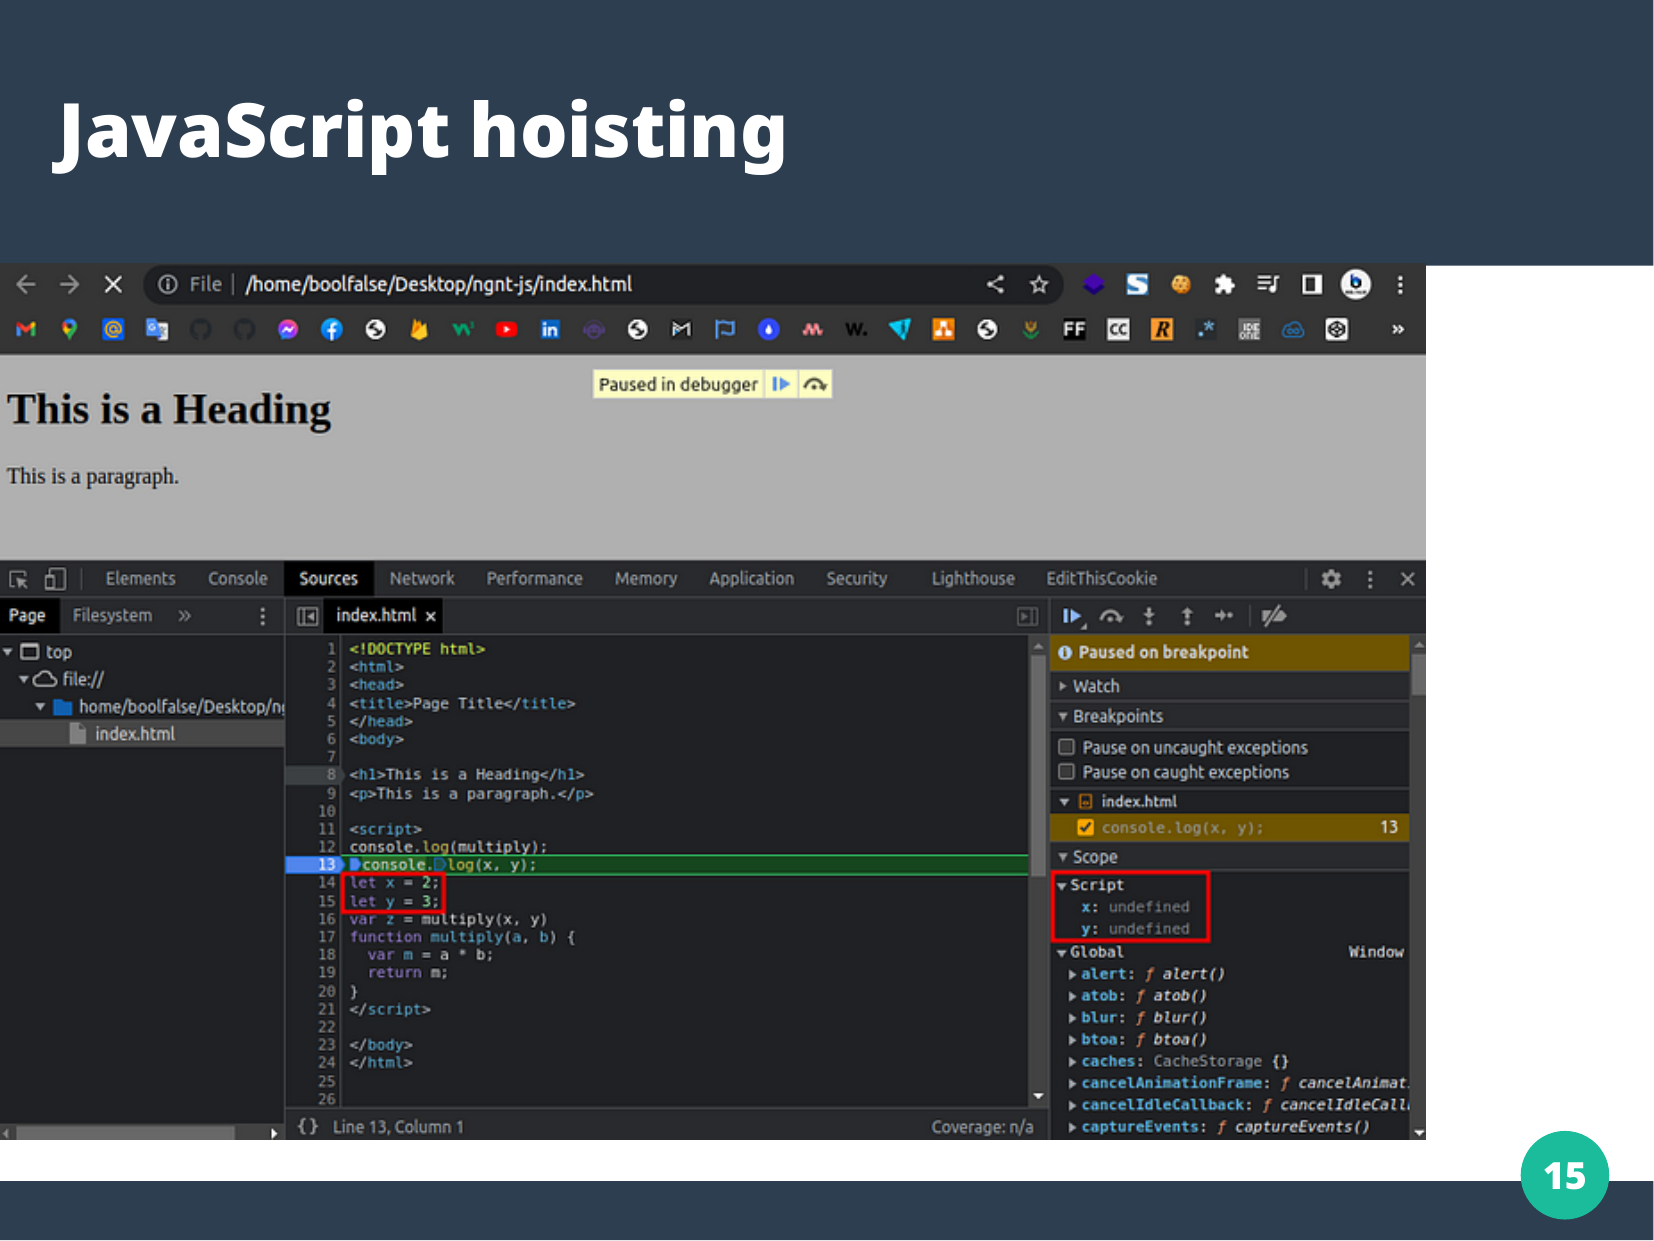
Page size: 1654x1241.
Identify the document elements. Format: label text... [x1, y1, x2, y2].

picture [0, 263, 1426, 1141]
title JavaScript hoisting [59, 49, 1595, 207]
